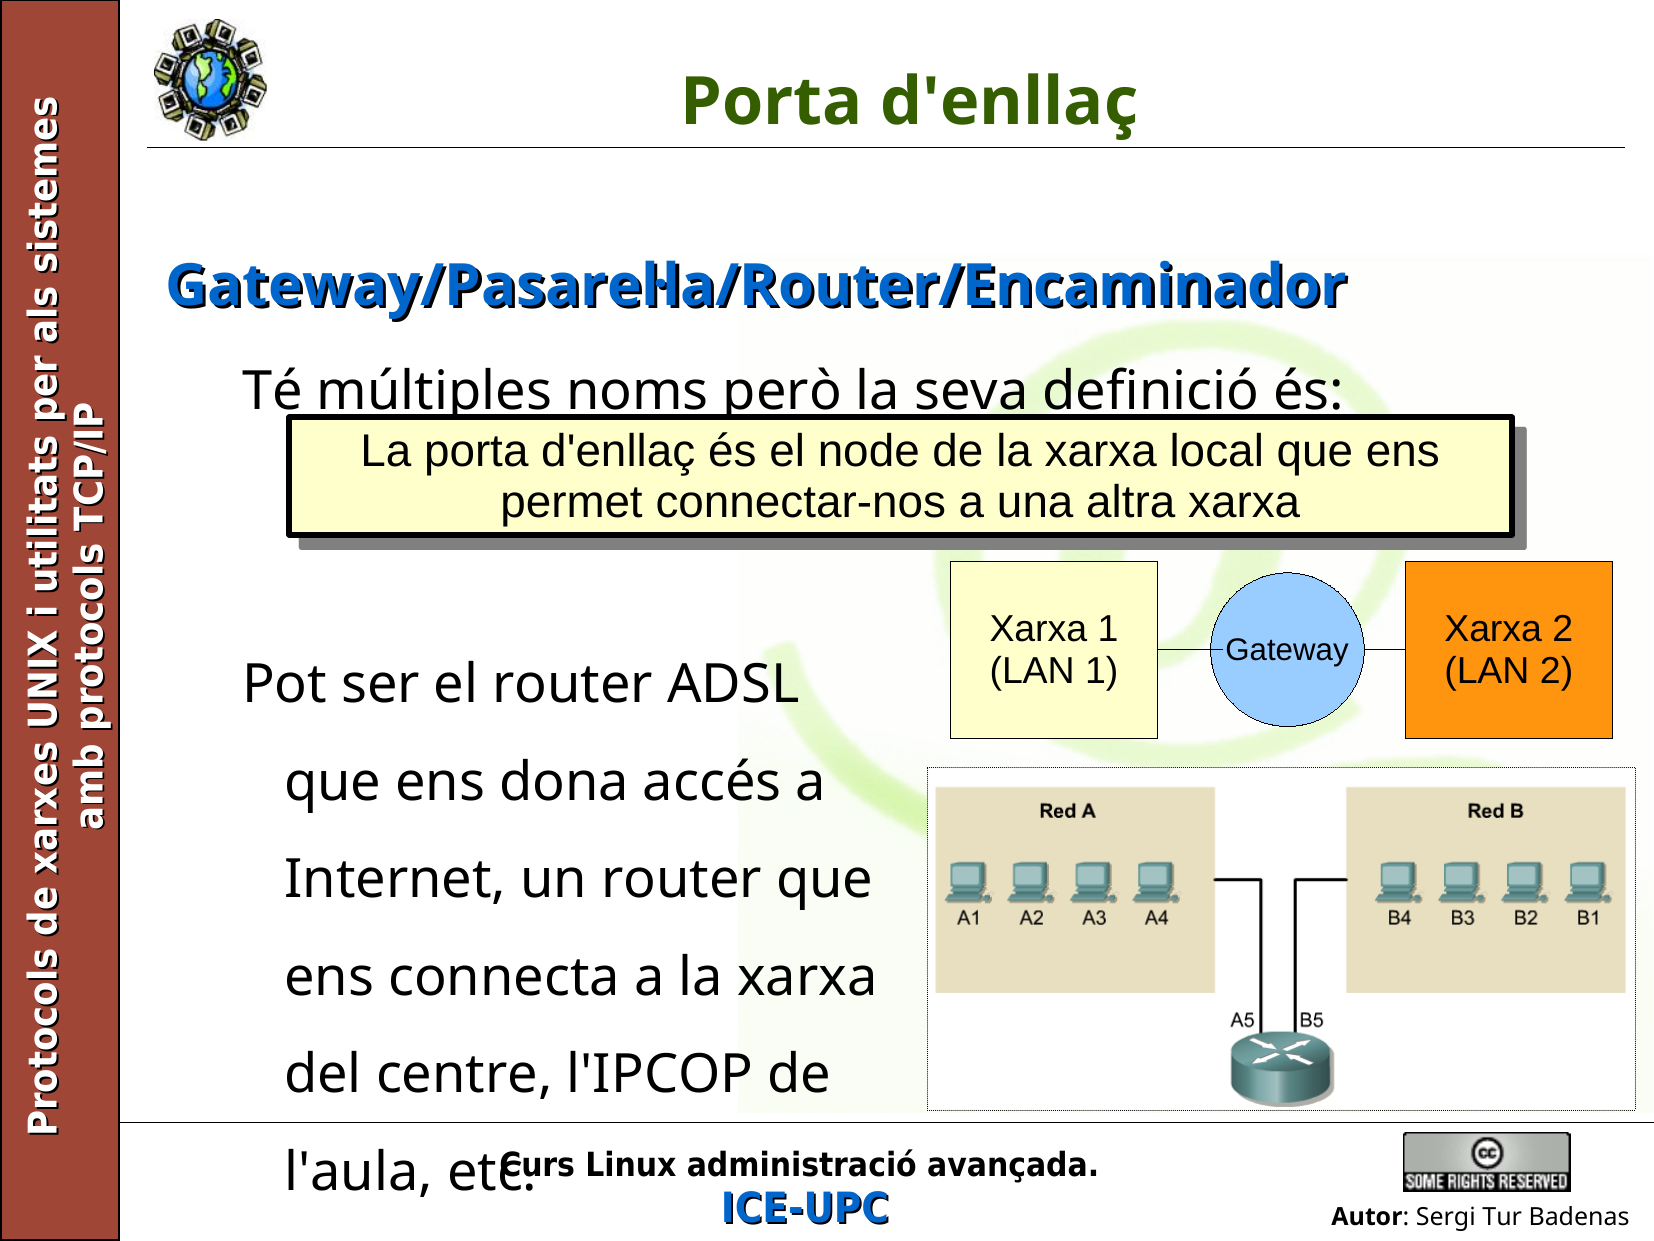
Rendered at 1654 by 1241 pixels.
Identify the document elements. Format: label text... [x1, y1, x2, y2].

title Porta d'enllaç [165, 56, 1654, 141]
list Gateway/Pasarel·la/Router/Encaminador Té múltiples noms però la seva definició és: Pot ser el router ADSL que ens dona accés a Internet, un router que ens connecta a la xarxa del centre, l'IPCOP de l'aula, etc. [147, 242, 1636, 1078]
text_box Xarxa 2 (LAN 2) [1405, 561, 1613, 739]
text_box La porta d'enllaç és el node de la xarxa local que ens permet connectar-nos a una altra xarxa [289, 417, 1512, 535]
picture [738, 252, 1654, 1113]
text_box Xarxa 1 (LAN 1) [950, 561, 1158, 739]
text_box Gateway [1210, 572, 1365, 727]
picture [1403, 1132, 1571, 1192]
picture [775, 1078, 791, 1089]
picture [154, 19, 268, 142]
